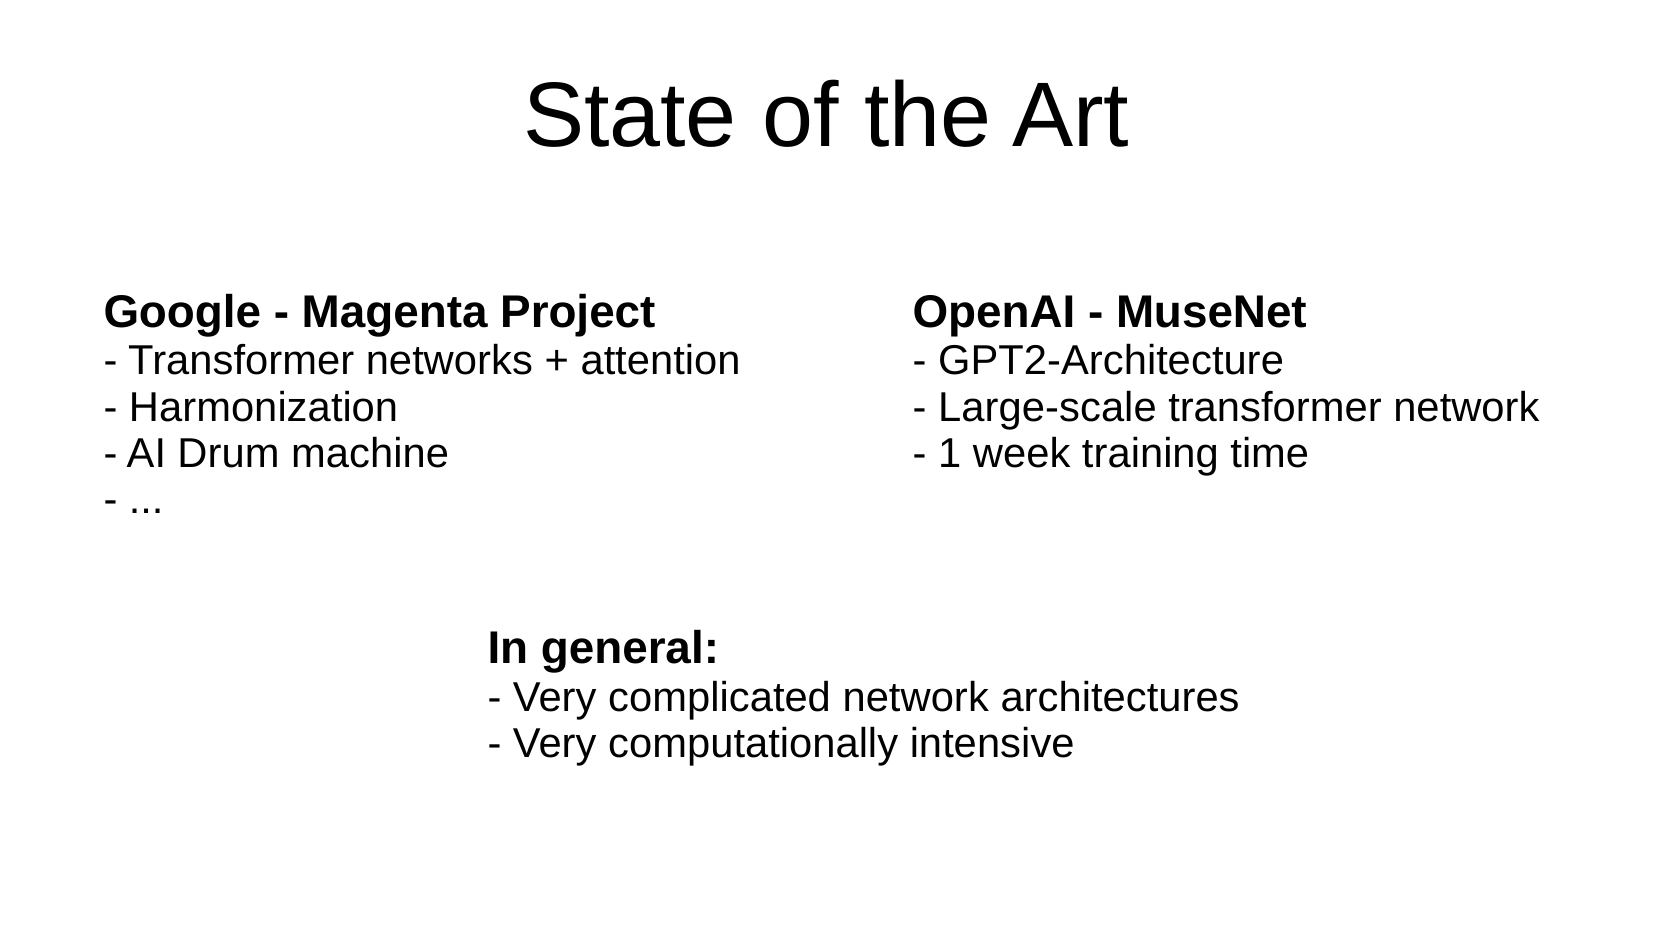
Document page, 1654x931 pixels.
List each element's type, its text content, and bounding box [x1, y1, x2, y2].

text_box OpenAI - MuseNet - GPT2-Architecture - Large-scale transformer network - 1 week training time [897, 278, 1556, 531]
text_box Google - Magenta Project - Transformer networks + attention - Harmonization - AI Drum machine - ... [88, 278, 756, 531]
title State of the Art [82, 37, 1571, 193]
text_box In general: - Very complicated network architectures - Very computationally intensive [472, 614, 1290, 821]
